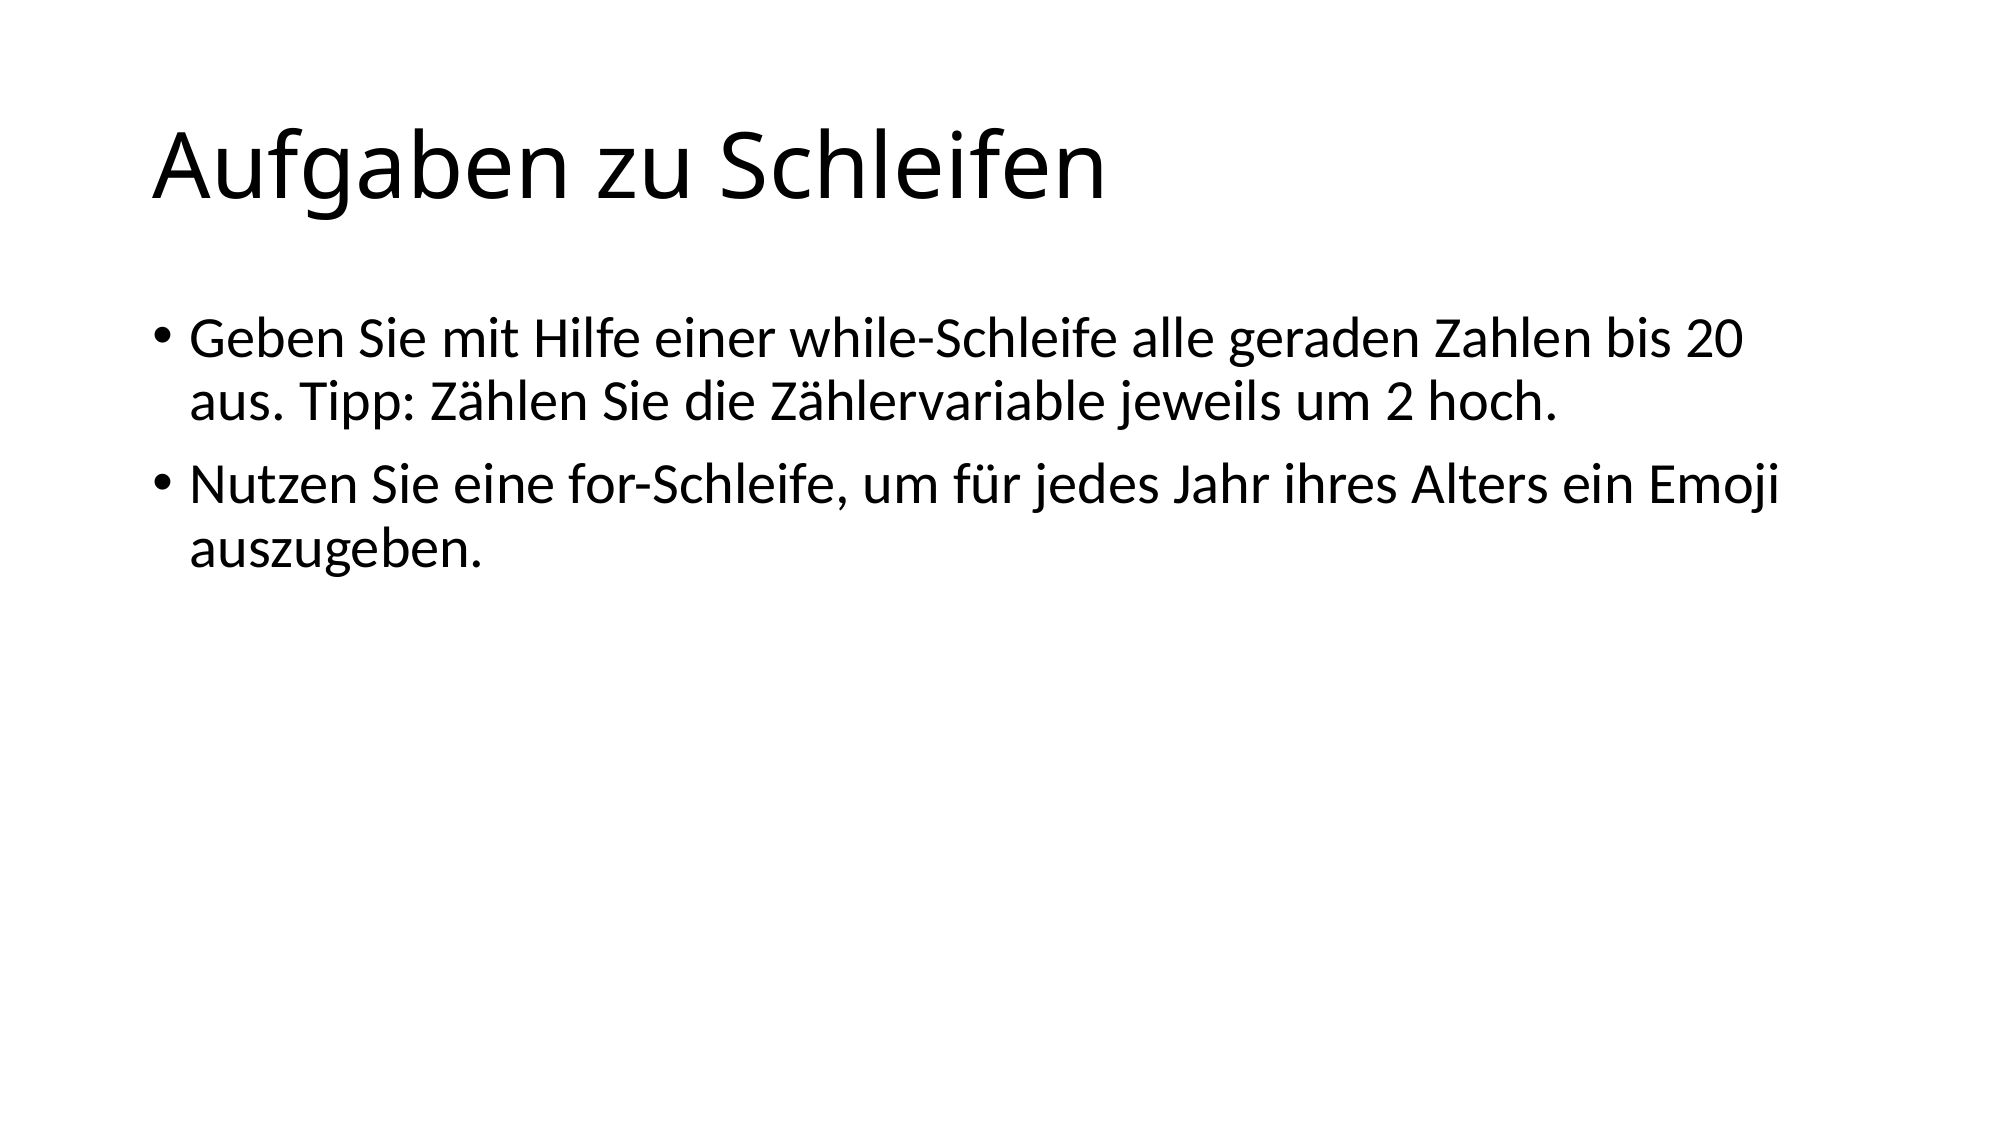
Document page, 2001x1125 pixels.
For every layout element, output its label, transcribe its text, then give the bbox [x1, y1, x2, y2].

list Geben Sie mit Hilfe einer while-Schleife alle geraden Zahlen bis 20 aus. Tipp: Zählen Sie die Zählervariable jeweils um 2 hoch. Nutzen Sie eine for-Schleife, um für jedes Jahr ihres Alters ein Emoji auszugeben. [137, 299, 1863, 1014]
title Aufgaben zu Schleifen [137, 59, 1863, 278]
